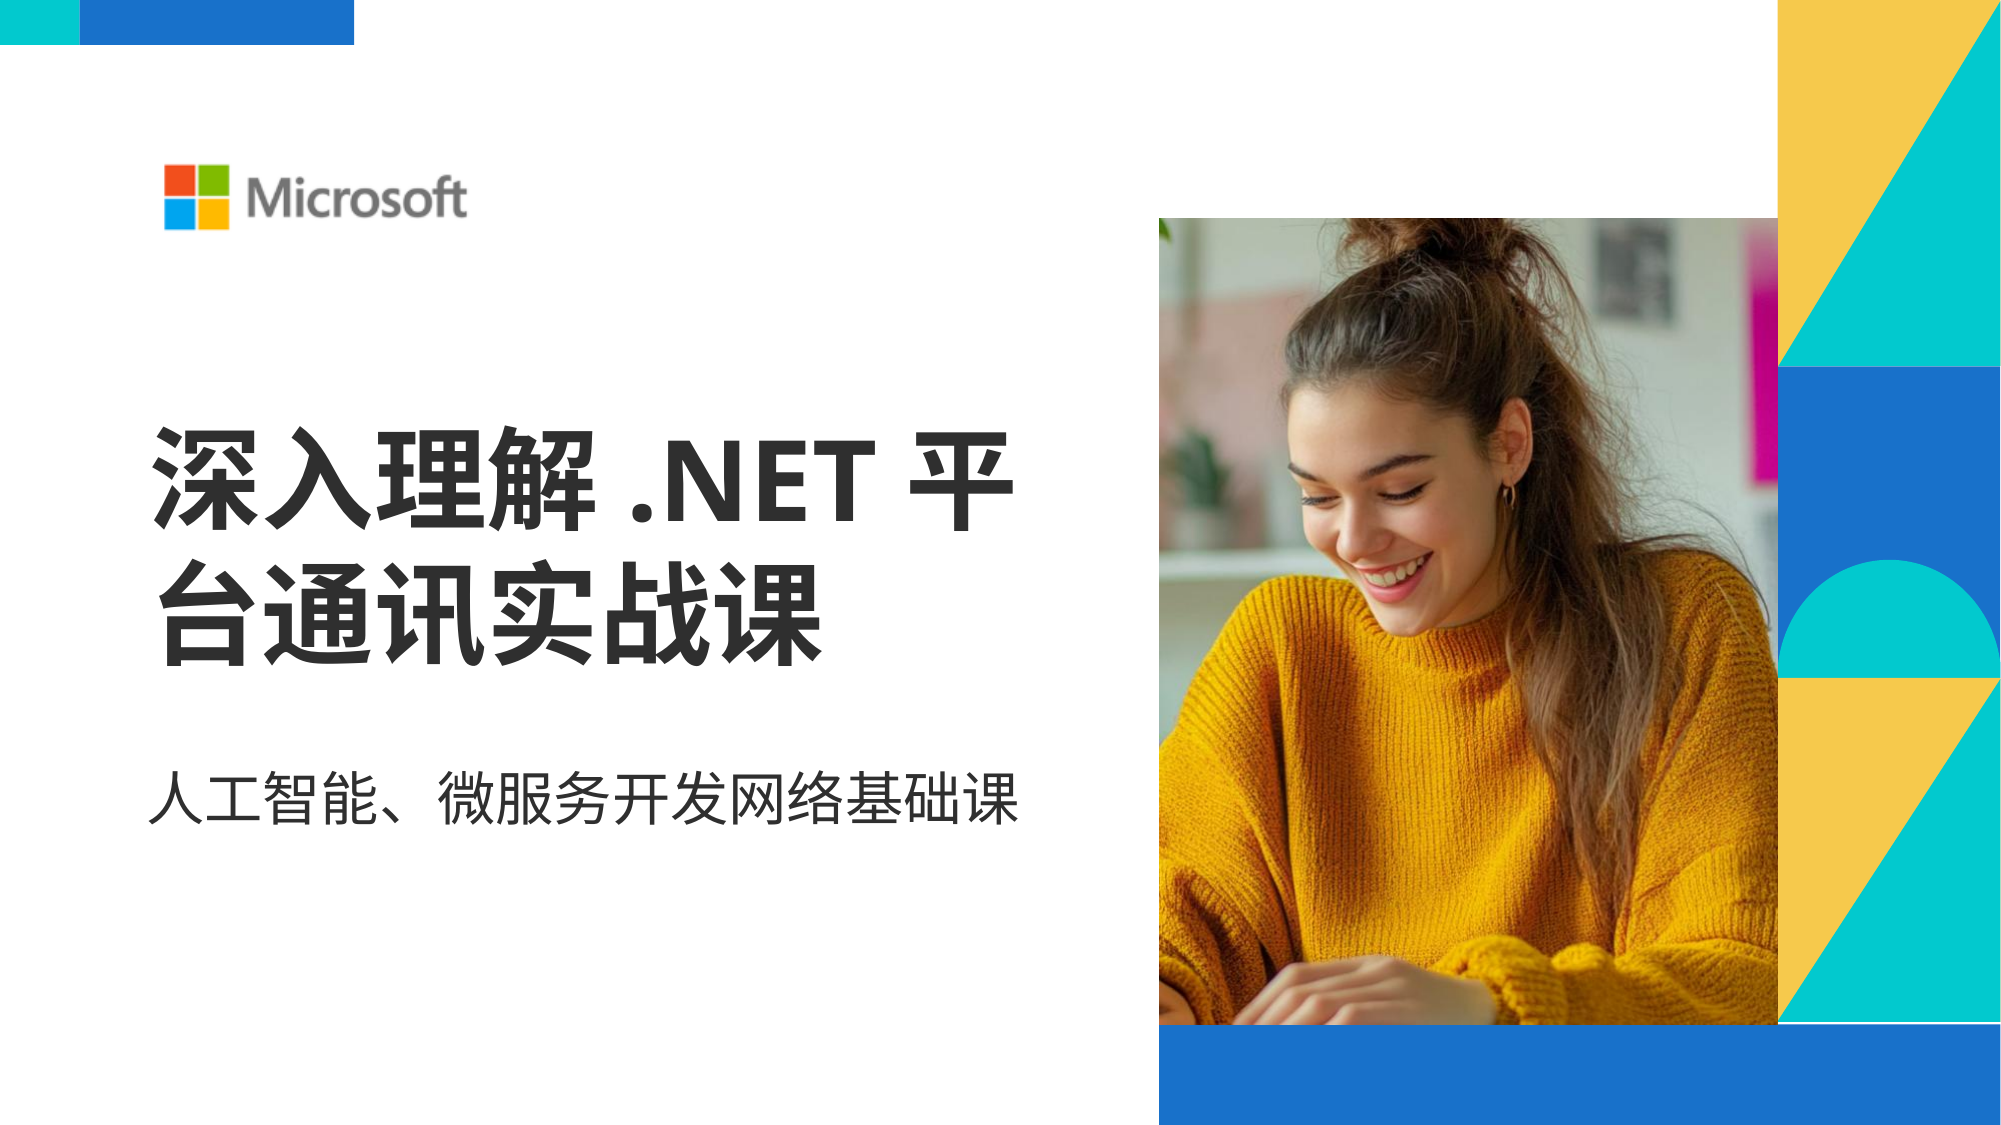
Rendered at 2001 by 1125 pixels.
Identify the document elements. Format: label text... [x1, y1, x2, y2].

picture [83, 125, 547, 273]
title 深入理解.NET平台通讯实战课 [149, 79, 1105, 680]
picture [1159, 218, 1778, 1025]
subtitle 人工智能、微服务开发网络基础课 [89, 761, 1077, 862]
